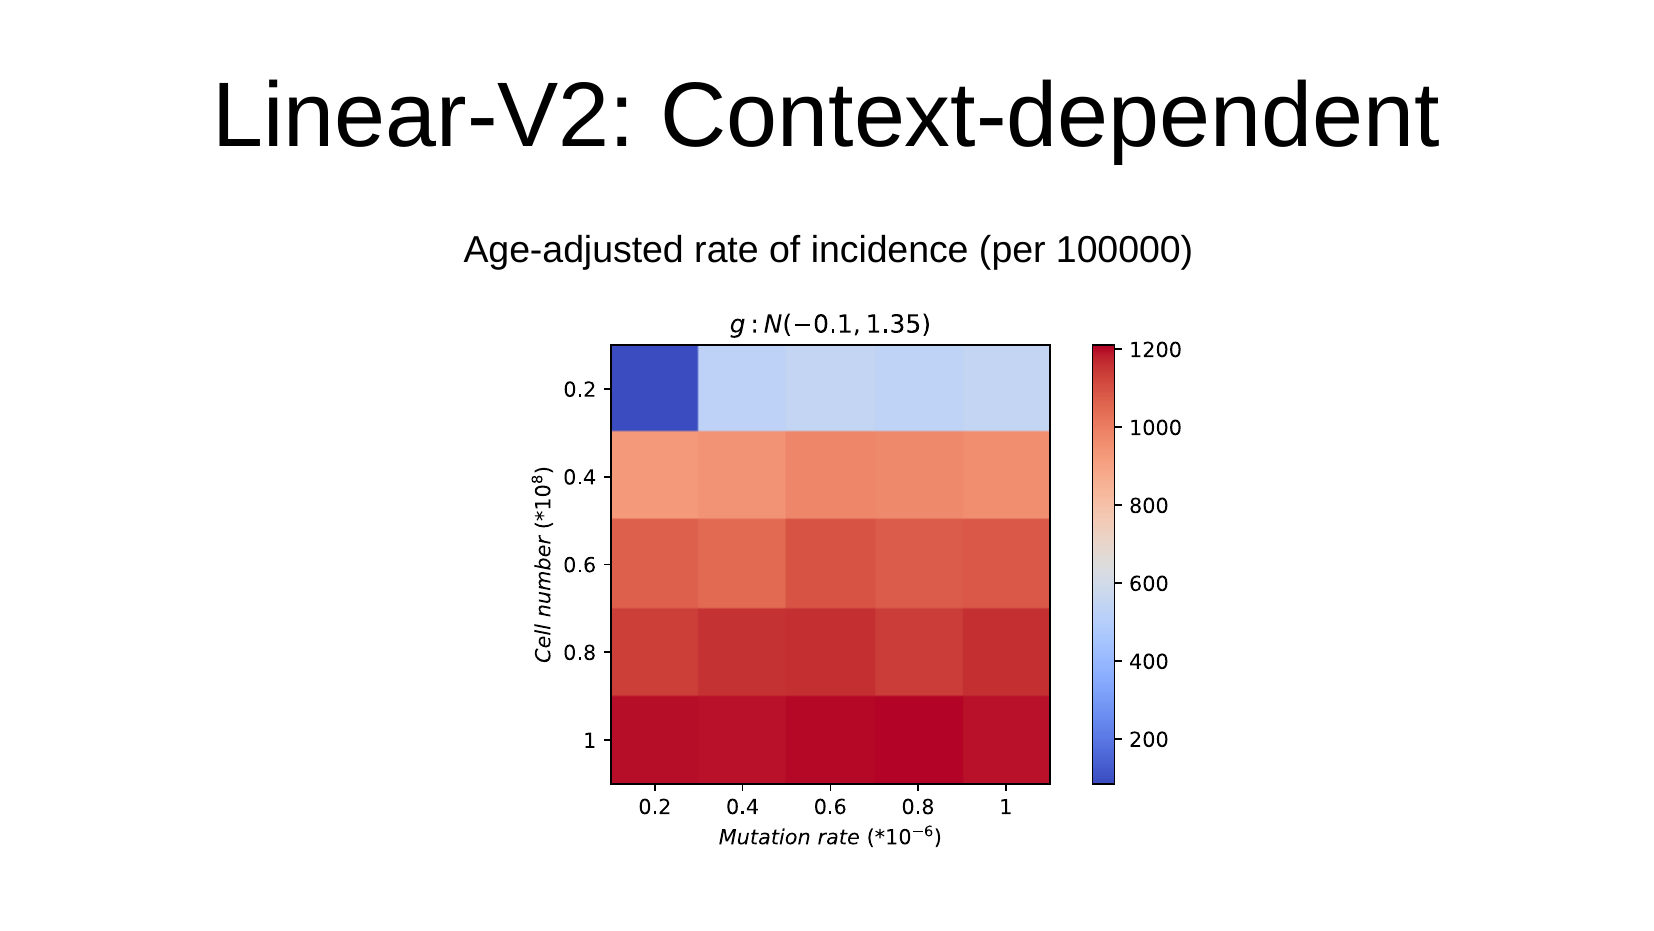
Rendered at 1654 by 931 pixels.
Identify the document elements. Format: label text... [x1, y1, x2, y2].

picture [342, 284, 1244, 886]
title Linear-V2: Context-dependent [82, 37, 1571, 193]
text_box Age-adjusted rate of incidence (per 100000) [448, 221, 1217, 272]
